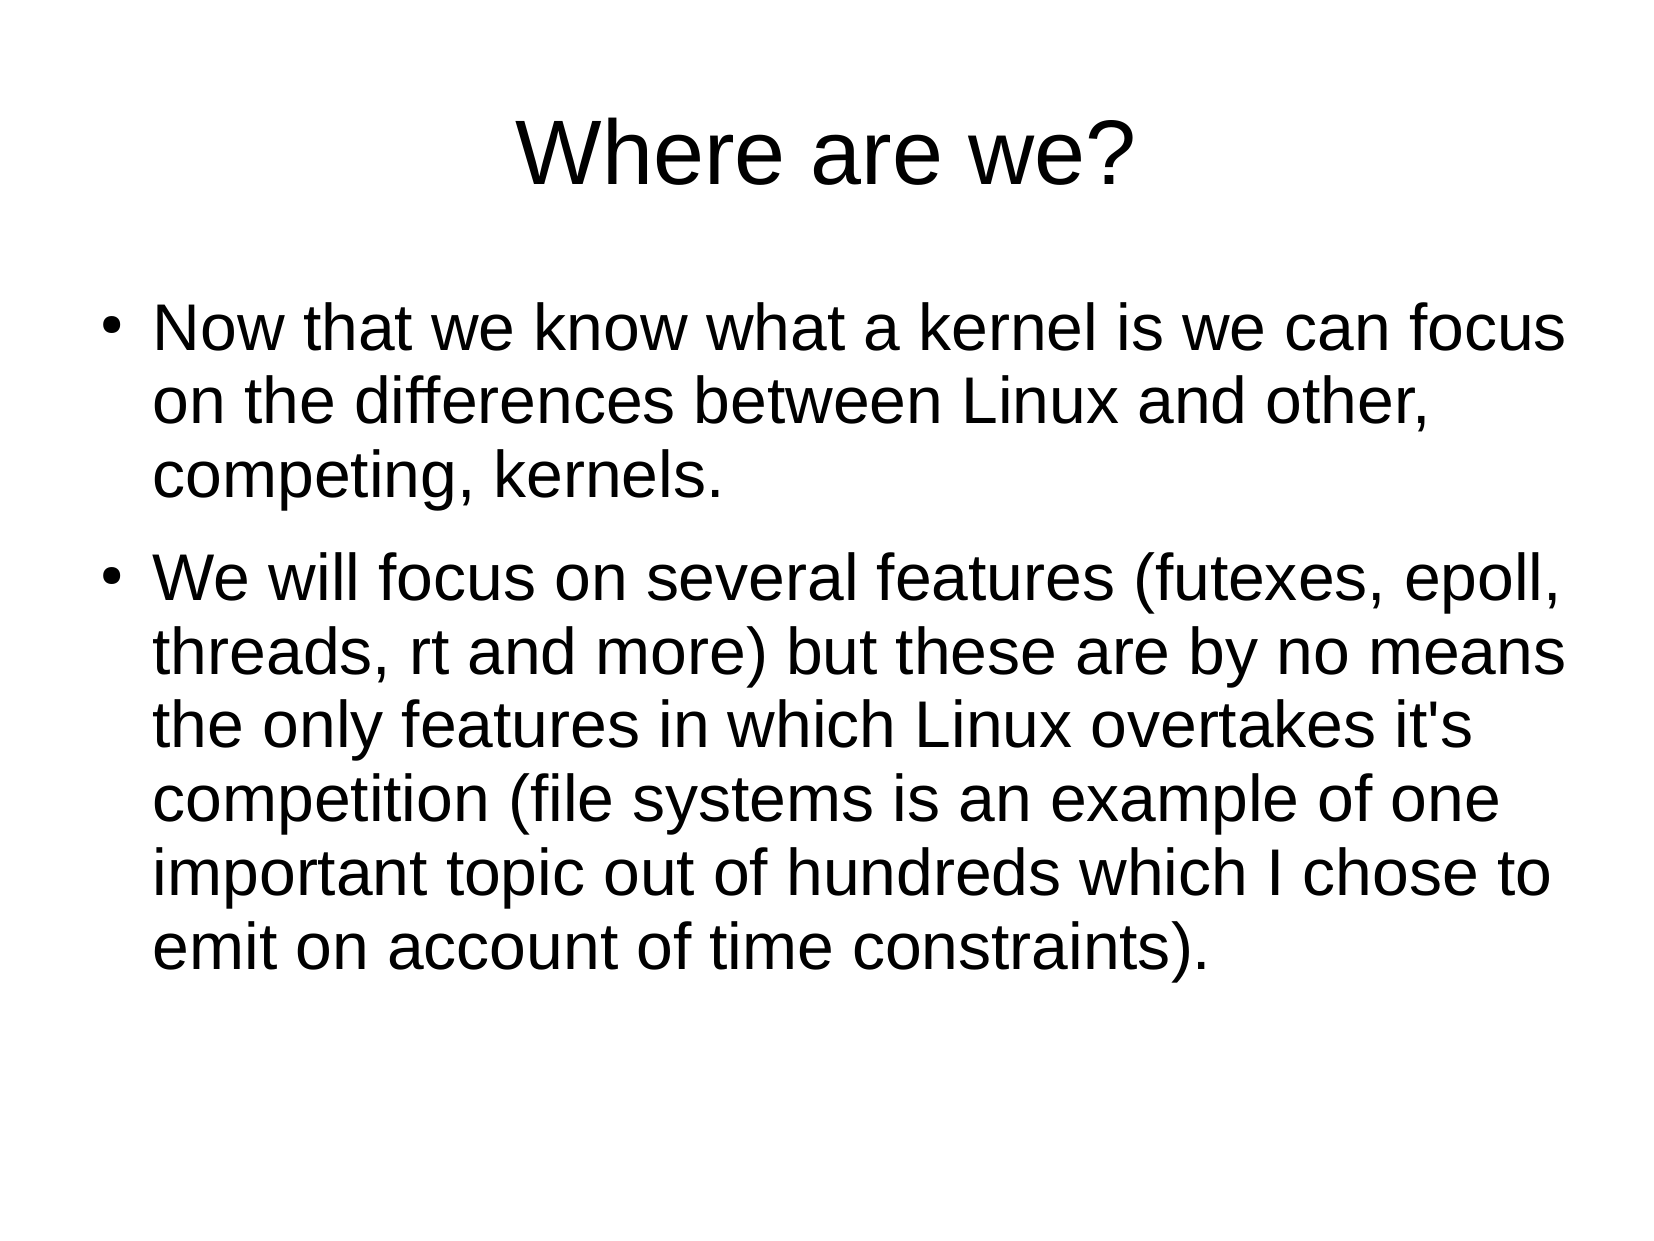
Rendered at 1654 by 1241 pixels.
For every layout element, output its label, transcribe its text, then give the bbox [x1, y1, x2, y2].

title Where are we? [82, 49, 1571, 257]
list Now that we know what a kernel is we can focus on the differences between Linux and other, competing, kernels. We will focus on several features (futexes, epoll, threads, rt and more) but these are by no means the only features in which Linux overtakes it's competition (file systems is an example of one important topic out of hundreds which I chose to emit on account of time constraints). [82, 290, 1571, 1010]
